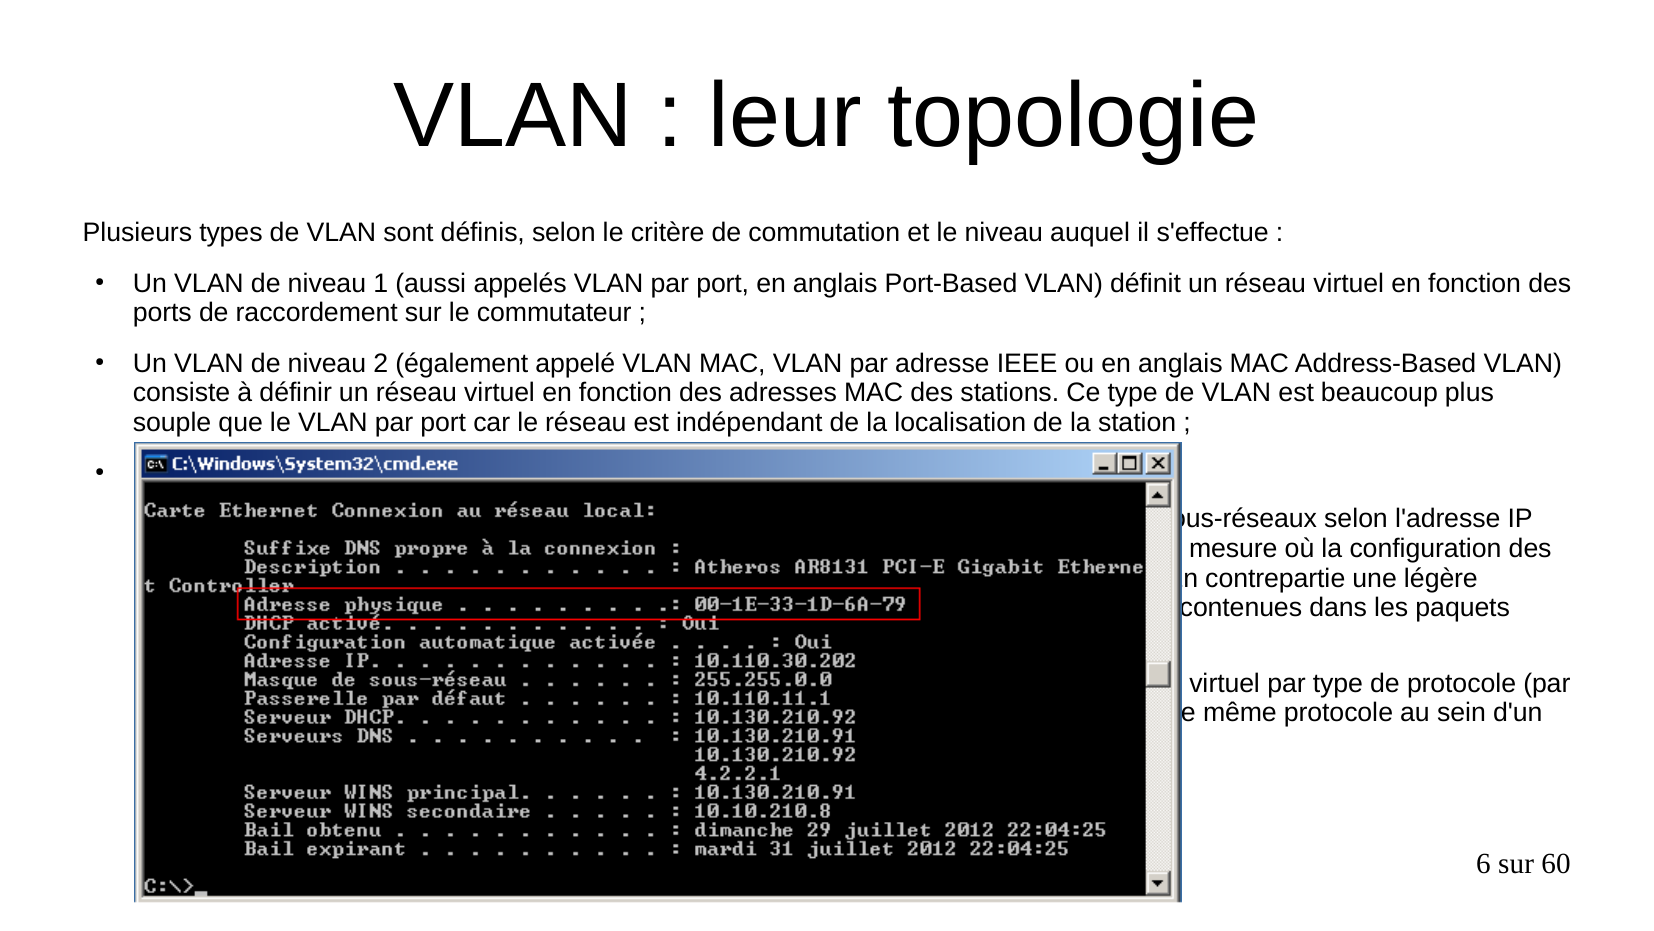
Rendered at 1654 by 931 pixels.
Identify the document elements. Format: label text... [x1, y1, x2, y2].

picture [134, 442, 1182, 904]
list Plusieurs types de VLAN sont définis, selon le critère de commutation et le niveau auquel il s'effectue : Un VLAN de niveau 1 (aussi appelés VLAN par port, en anglais Port-Based VLAN) définit un réseau virtuel en fonction des ports de raccordement sur le commutateur ; Un VLAN de niveau 2 (également appelé VLAN MAC, VLAN par adresse IEEE ou en anglais MAC Address-Based VLAN) consiste à définir un réseau virtuel en fonction des adresses MAC des stations. Ce type de VLAN est beaucoup plus souple que le VLAN par port car le réseau est indépendant de la localisation de la station ; Un VLAN de niveau 3 : on distingue plusieurs types de VLAN de niveau 3 : Le VLAN par sous-réseau (en anglais Network Address-Based VLAN) associe des sous-réseaux selon l'adresse IP source des datagrammes. Ce type de solution apporte une grande souplesse dans la mesure où la configuration des commutateurs se modifient automatiquement en cas de déplacement d'une station. En contrepartie une légère dégradation de performances peut se faire sentir dans la mesure où les informations contenues dans les paquets doivent être analysées plus finement. Le VLAN par protocole (en anglais Protocol-Based VLAN) permet de créer un réseau virtuel par type de protocole (par exemple TCP/IP, IPX, AppleTalk, etc.), regroupant ainsi toutes les machines utilisant le même protocole au sein d'un même réseau. [82, 217, 1571, 758]
title VLAN : leur topologie [82, 37, 1571, 193]
